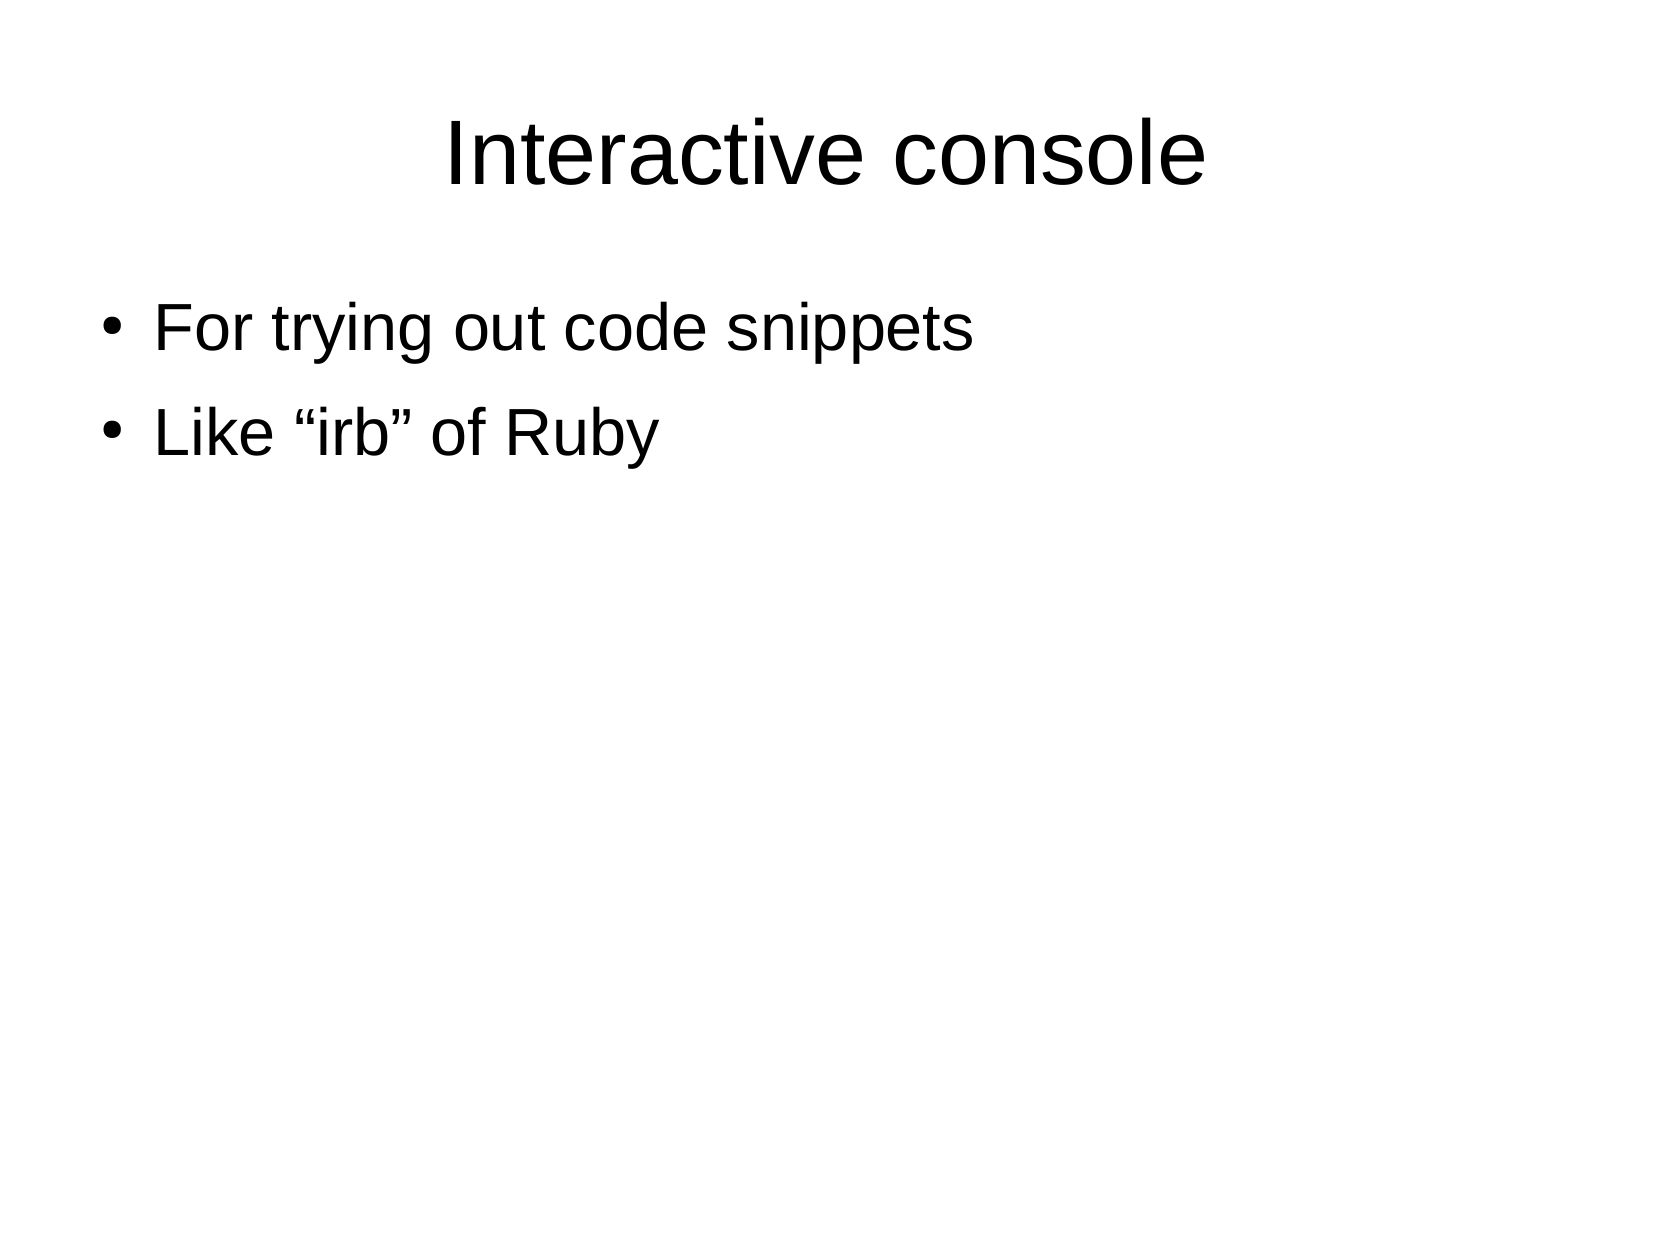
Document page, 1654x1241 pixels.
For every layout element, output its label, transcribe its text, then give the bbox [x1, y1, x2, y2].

list For trying out code snippets Like “irb” of Ruby [82, 290, 1538, 1010]
title Interactive console [82, 49, 1571, 257]
